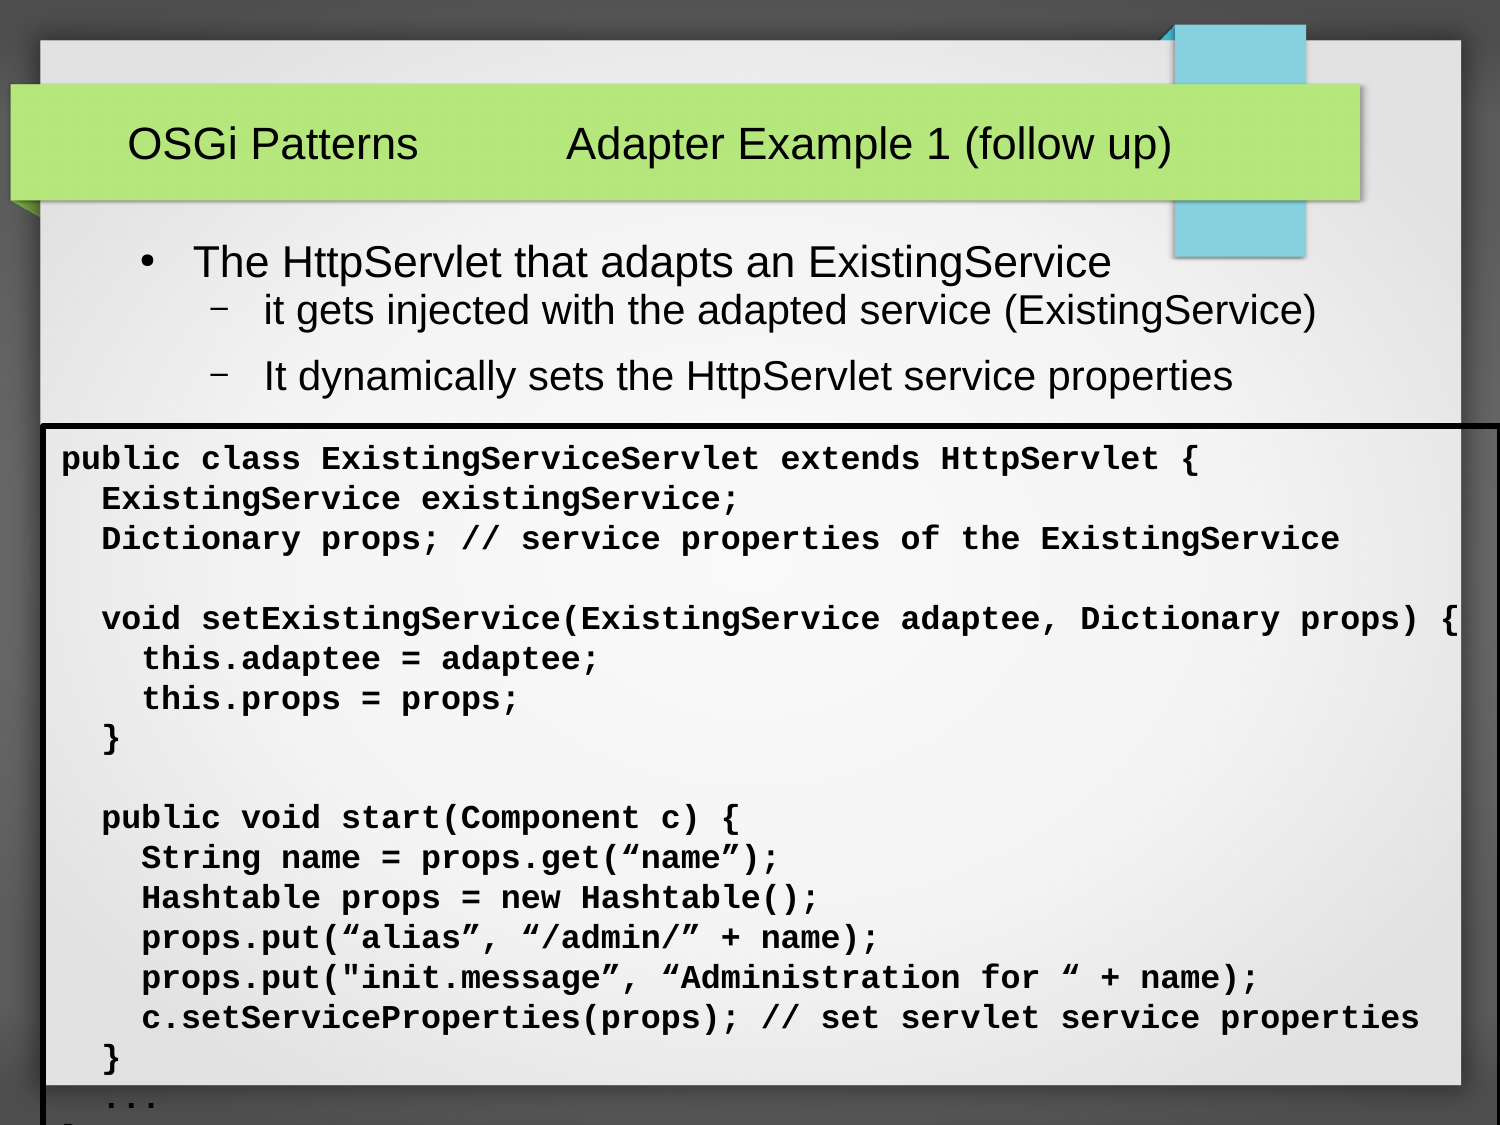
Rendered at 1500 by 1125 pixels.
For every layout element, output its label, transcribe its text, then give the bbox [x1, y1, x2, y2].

title OSGi Patterns Adapter Example 1 (follow up) [112, 42, 1454, 246]
list The HttpServlet that adapts an ExistingService it gets injected with the adapted service (ExistingService) It dynamically sets the HttpServlet service properties [107, 229, 1383, 408]
text_box public class ExistingServiceServlet extends HttpServlet { ExistingService existingService; Dictionary props; // service properties of the ExistingService void setExistingService(ExistingService adaptee, Dictionary props) { this.adaptee = adaptee; this.props = props; } public void start(Component c) { String name = props.get(“name”); Hashtable props = new Hashtable(); props.put(“alias”, “/admin/” + name); props.put("init.message”, “Administration for “ + name); c.setServiceProperties(props); // set servlet service properties } ... } [43, 425, 1500, 1125]
picture [0, 0, 1500, 1125]
